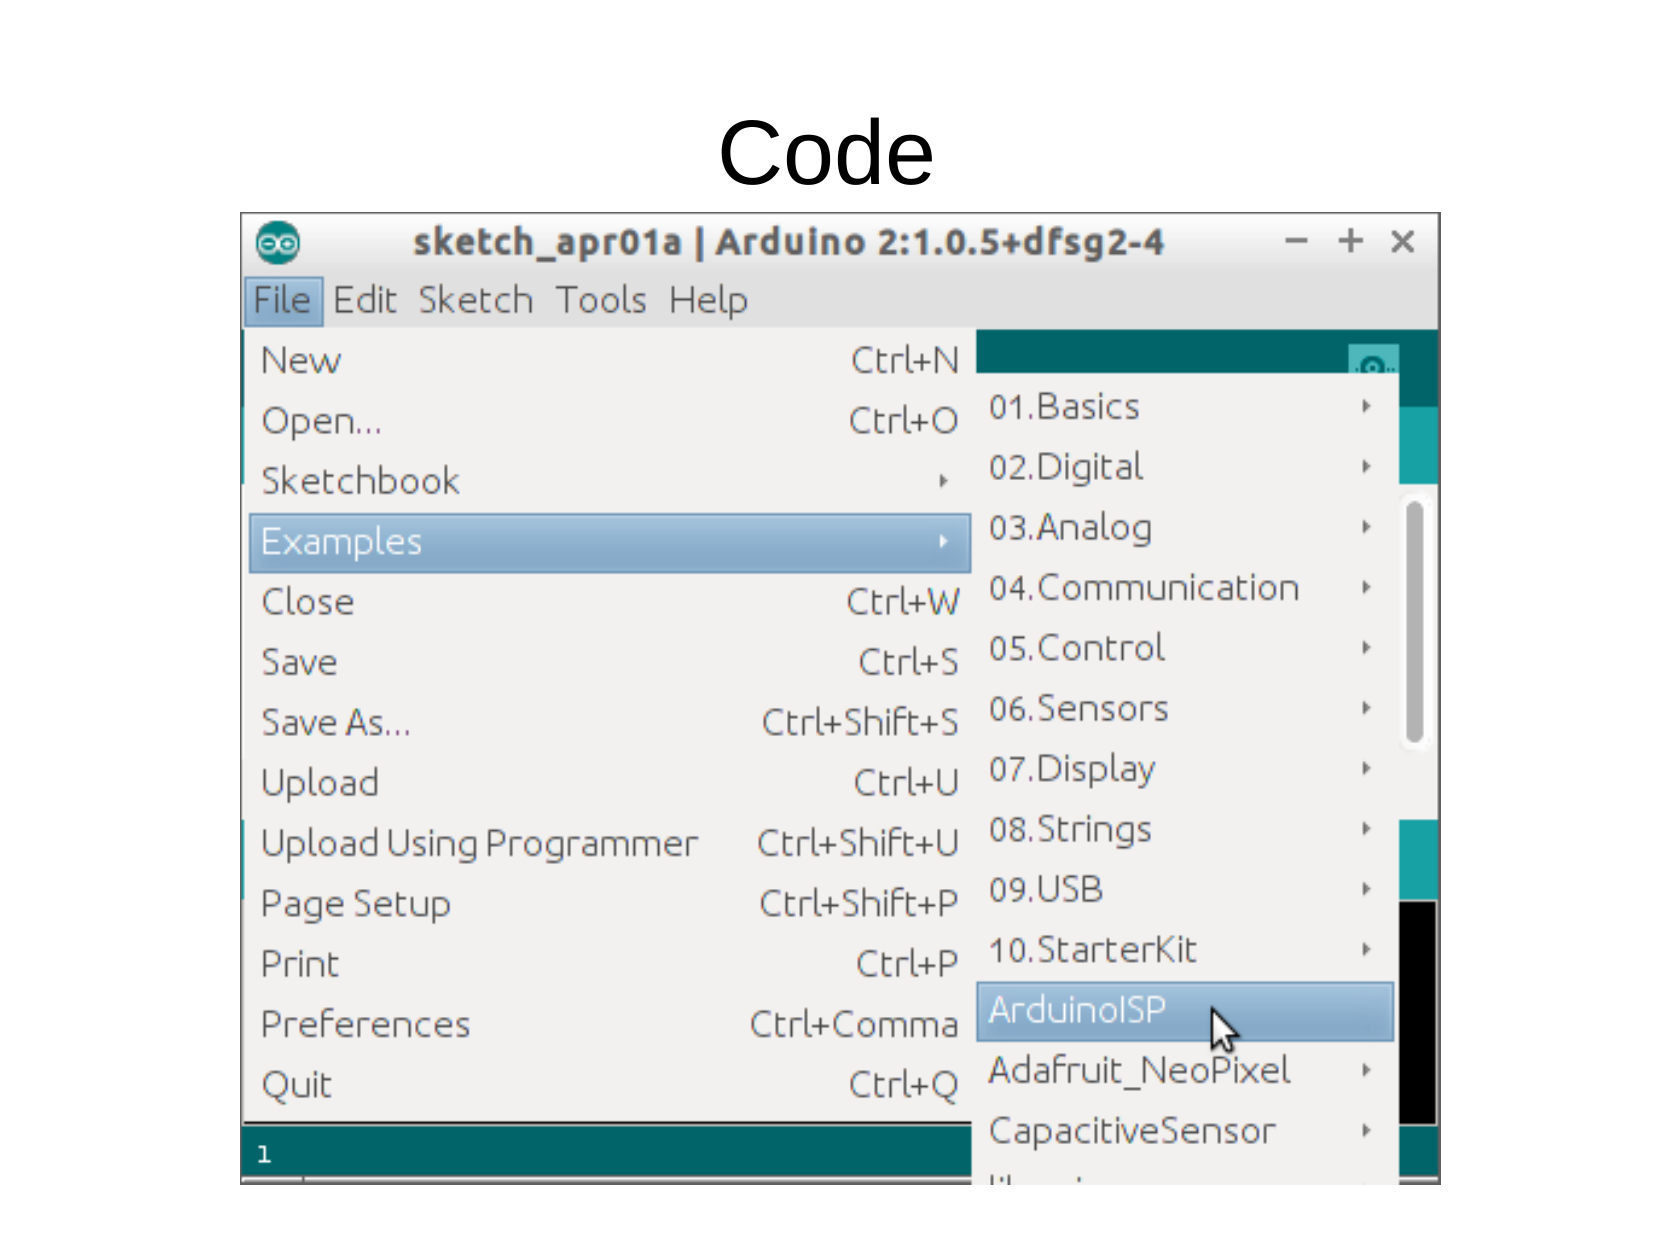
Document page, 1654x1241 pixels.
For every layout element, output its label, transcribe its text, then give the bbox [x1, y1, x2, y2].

title Code [82, 49, 1571, 257]
picture [240, 212, 1441, 1186]
